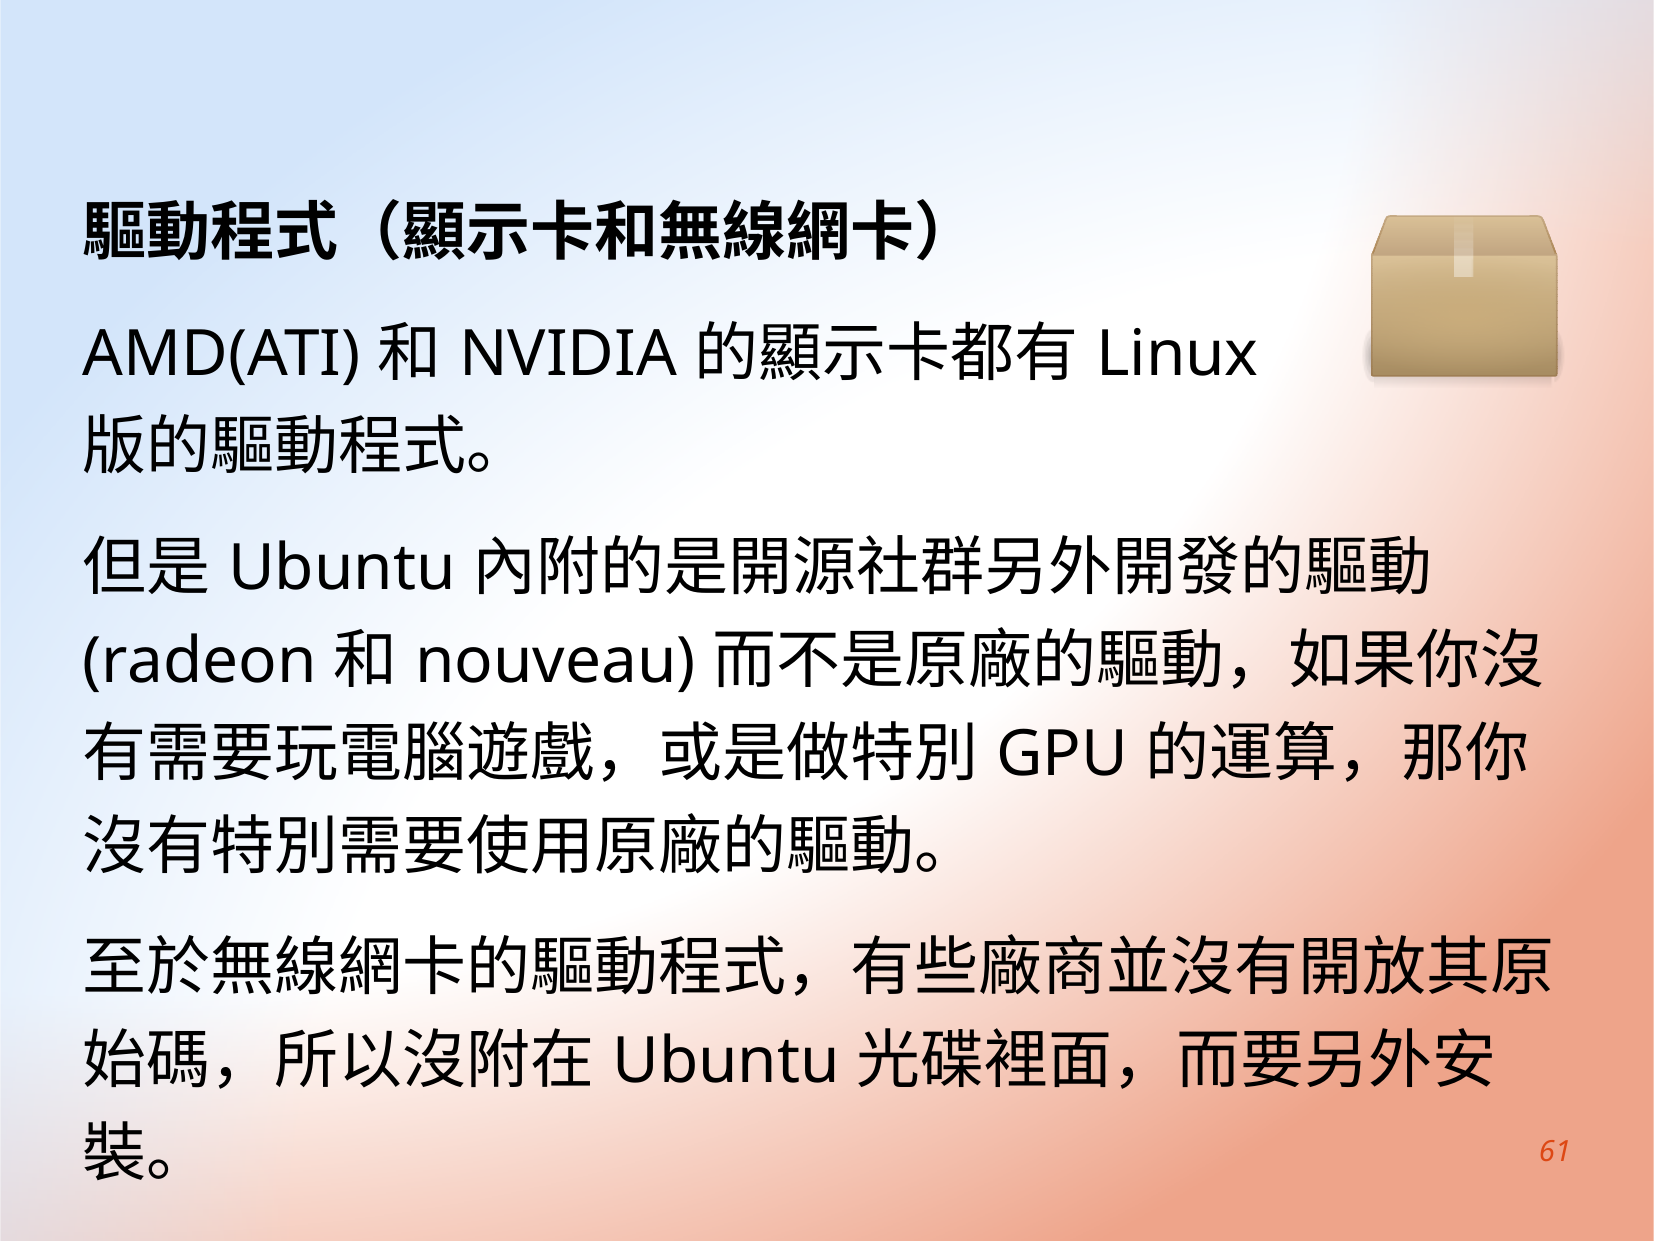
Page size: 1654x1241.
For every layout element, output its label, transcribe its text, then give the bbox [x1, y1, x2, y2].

picture [0, 0, 1654, 1241]
list 驅動程式（顯示卡和無線網卡） AMD(ATI)和NVIDIA的顯示卡都有Linux 版的驅動程式。 但是Ubuntu內附的是開源社群另外開發的驅動(radeon和nouveau)而不是原廠的驅動，如果你沒有需要玩電腦遊戲，或是做特別GPU的運算，那你沒有特別需要使用原廠的驅動。 至於無線網卡的驅動程式，有些廠商並沒有開放其原始碼，所以沒附在Ubuntu光碟裡面，而要另外安裝。 [82, 180, 1571, 1201]
